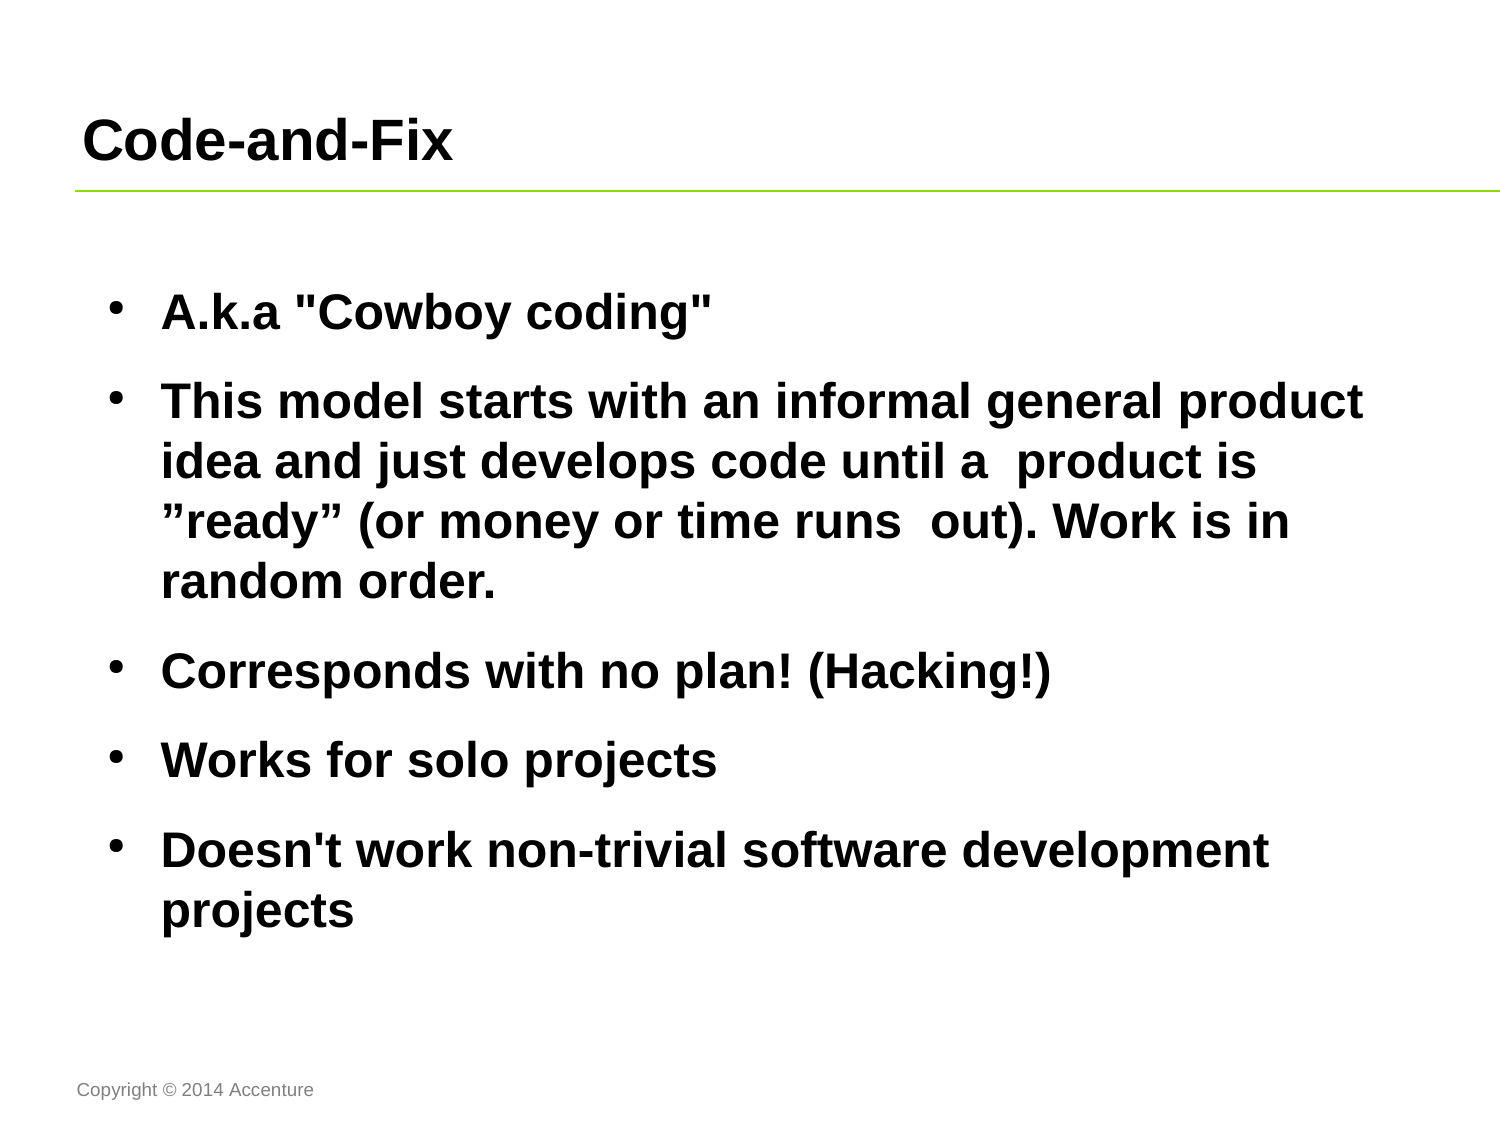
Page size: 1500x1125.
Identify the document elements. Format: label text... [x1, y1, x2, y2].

title Code-and-Fix [31, 70, 1382, 203]
list A.k.a "Cowboy coding" This model starts with an informal general product idea and just develops code until a product is ”ready” (or money or time runs out). Work is in random order. Corresponds with no plan! (Hacking!) Works for solo projects Doesn't work non-trivial software development projects [75, 271, 1395, 1075]
